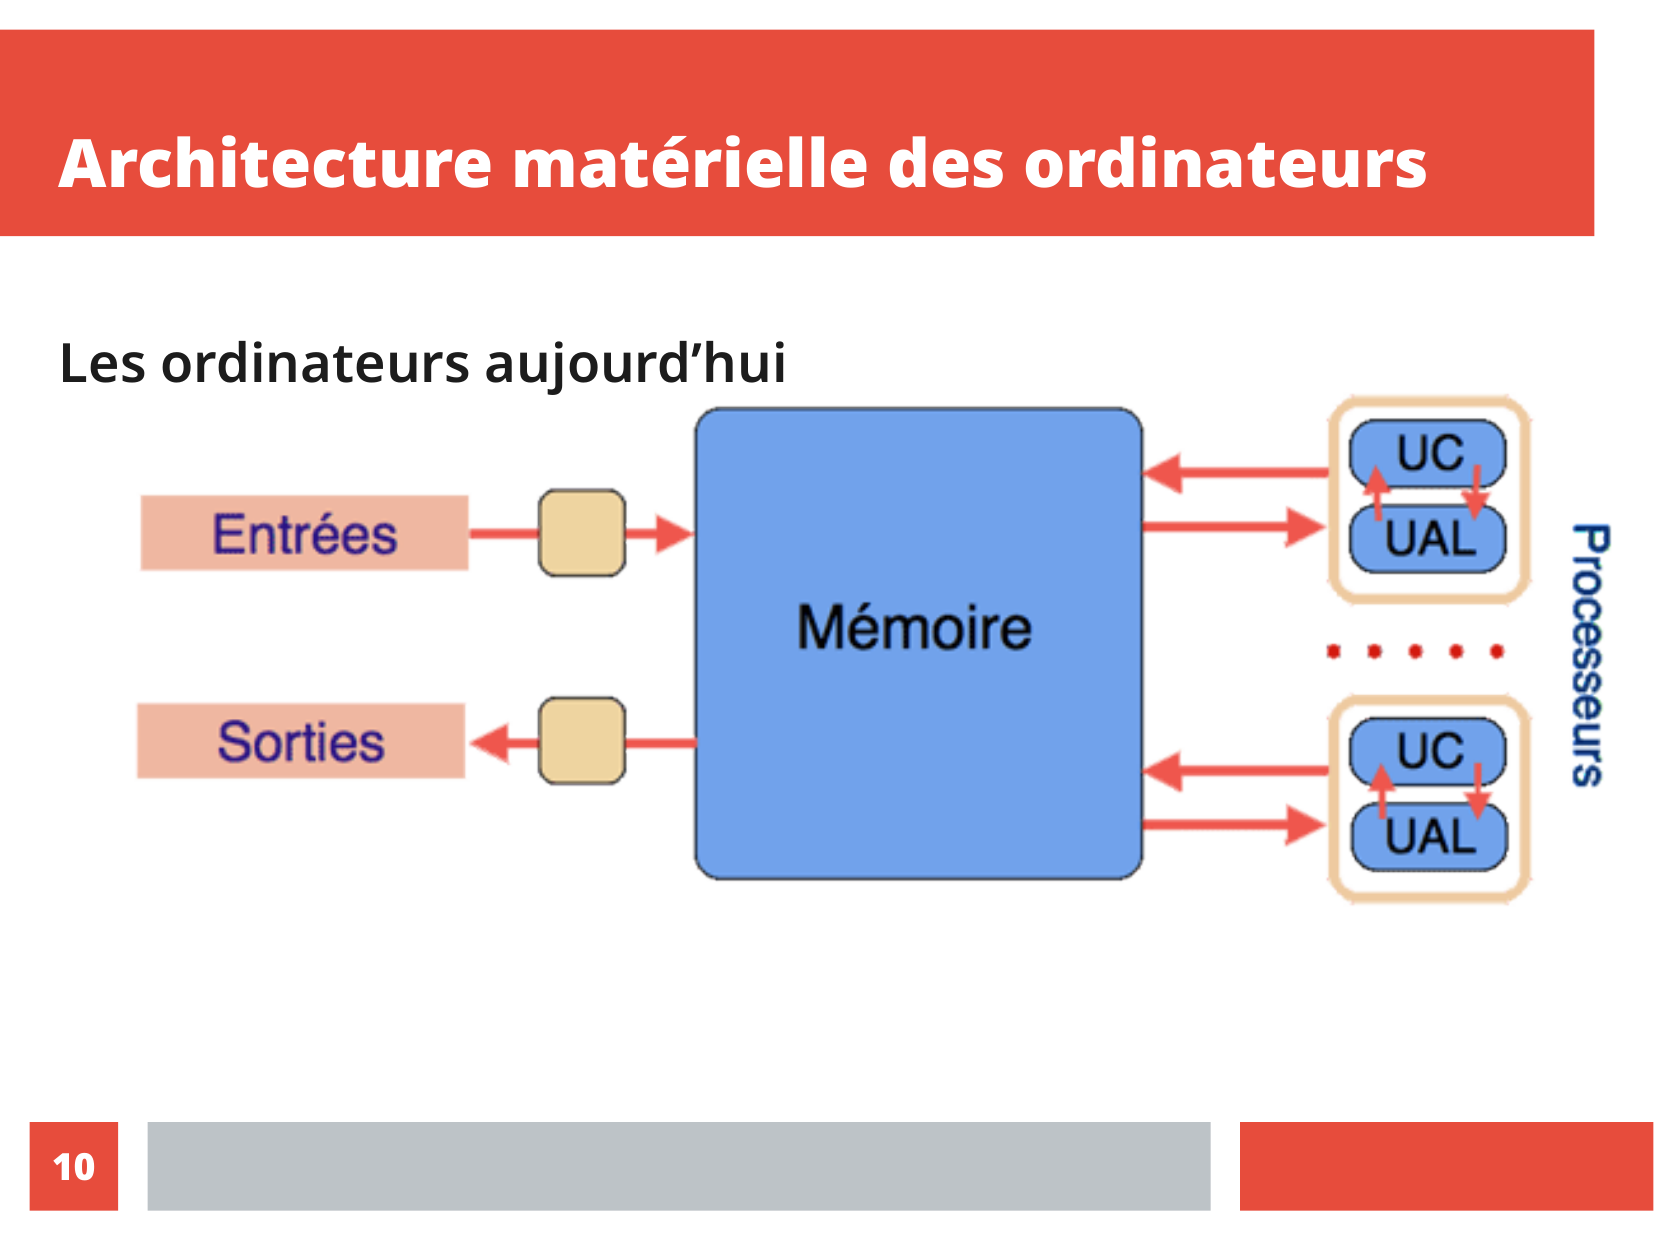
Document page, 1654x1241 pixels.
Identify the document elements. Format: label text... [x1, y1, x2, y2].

title Architecture matérielle des ordinateurs [59, 59, 1595, 207]
picture [118, 389, 1645, 922]
list Les ordinateurs aujourd’hui [59, 324, 1583, 1093]
